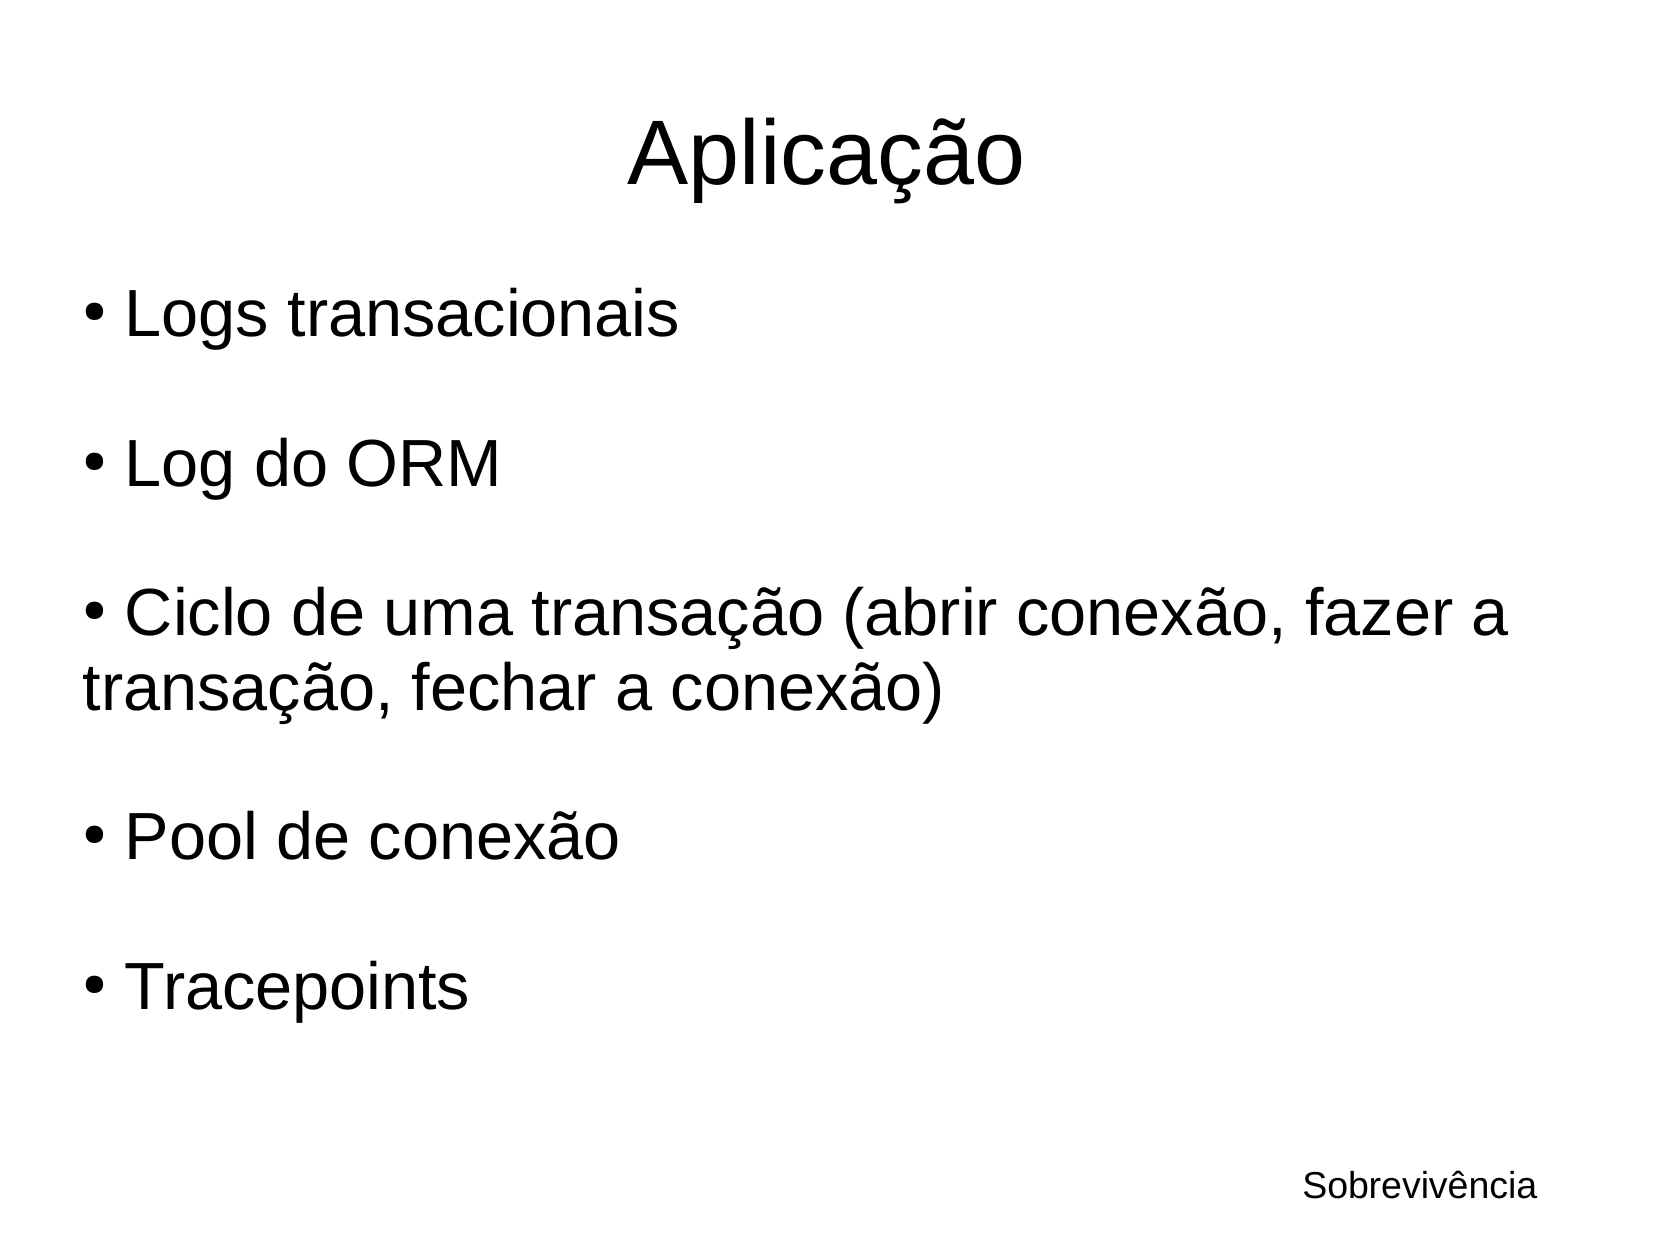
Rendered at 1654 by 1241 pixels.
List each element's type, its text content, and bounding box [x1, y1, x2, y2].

subtitle Logs transacionais Log do ORM Ciclo de uma transação (abrir conexão, fazer a transação, fechar a conexão) Pool de conexão Tracepoints [82, 275, 1538, 1024]
text_box Sobrevivência [1287, 1157, 1552, 1215]
title Aplicação [82, 49, 1571, 257]
